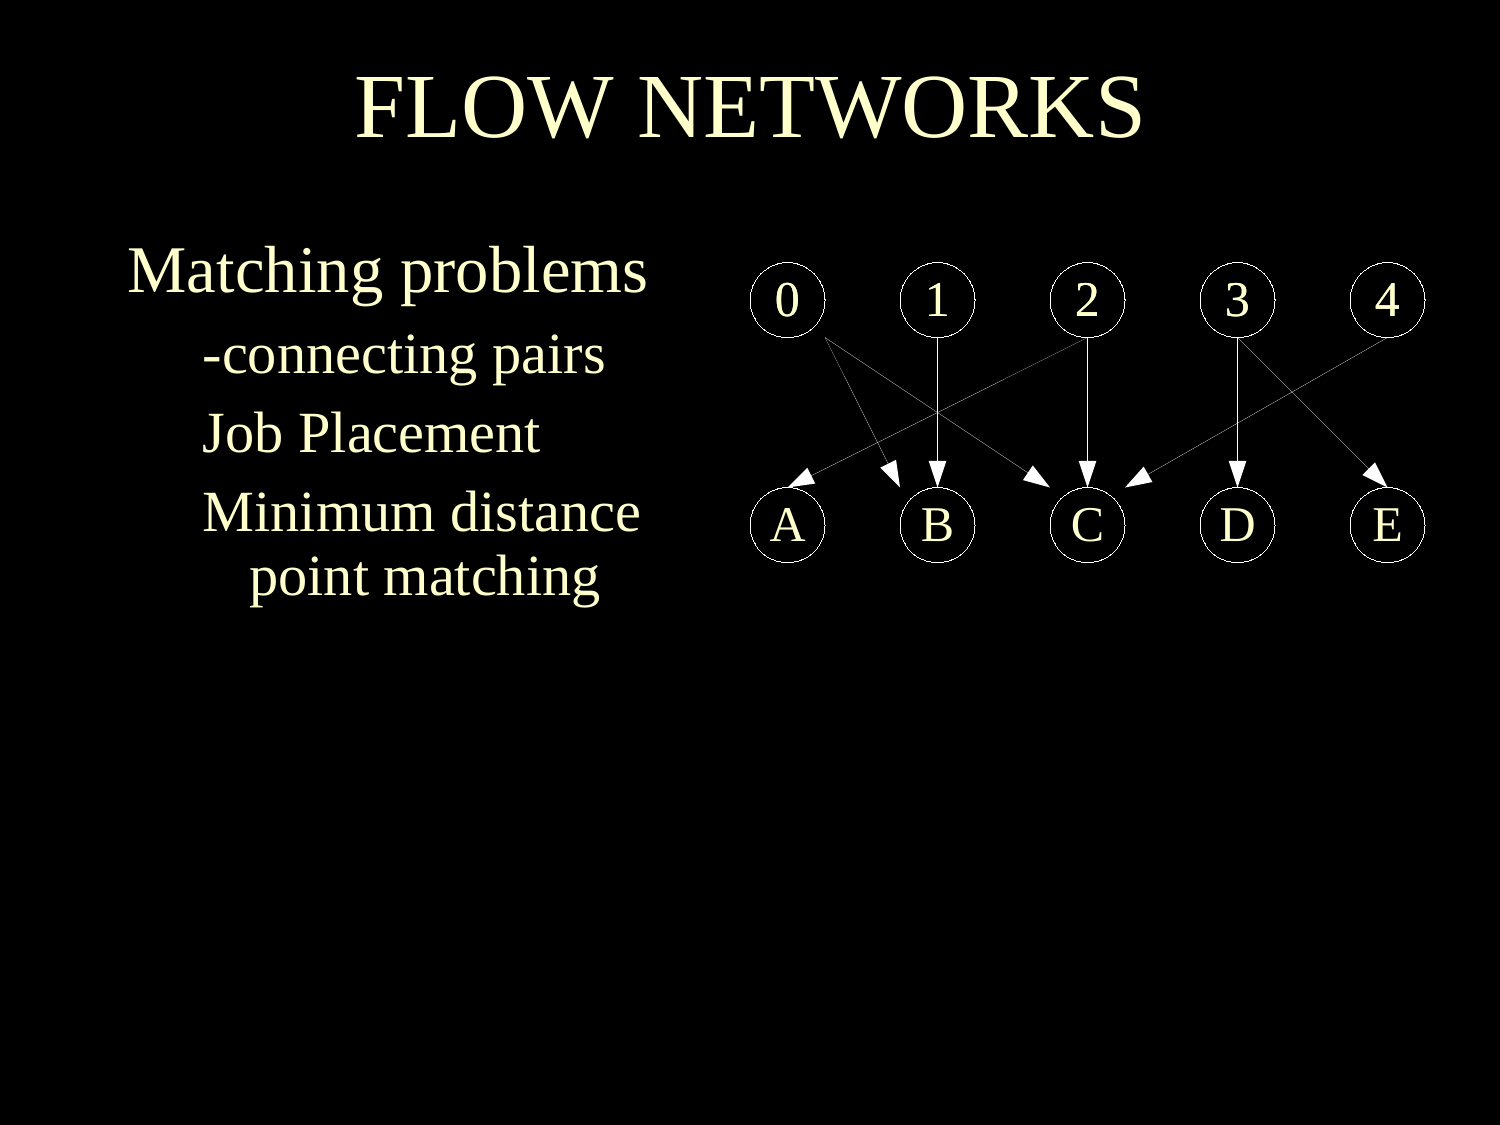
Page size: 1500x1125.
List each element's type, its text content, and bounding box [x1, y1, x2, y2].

text_box 0 [750, 262, 826, 338]
list Matching problems -connecting pairs Job Placement Minimum distance point matching [112, 224, 713, 1083]
text_box 3 [1200, 262, 1276, 338]
title FLOW NETWORKS [22, 47, 1480, 165]
text_box 1 [900, 262, 976, 338]
text_box 4 [1350, 262, 1426, 338]
text_box C [1050, 487, 1126, 563]
text_box B [900, 487, 976, 563]
text_box D [1200, 487, 1276, 563]
text_box 2 [1050, 262, 1126, 338]
text_box E [1350, 487, 1426, 563]
text_box A [750, 487, 826, 563]
